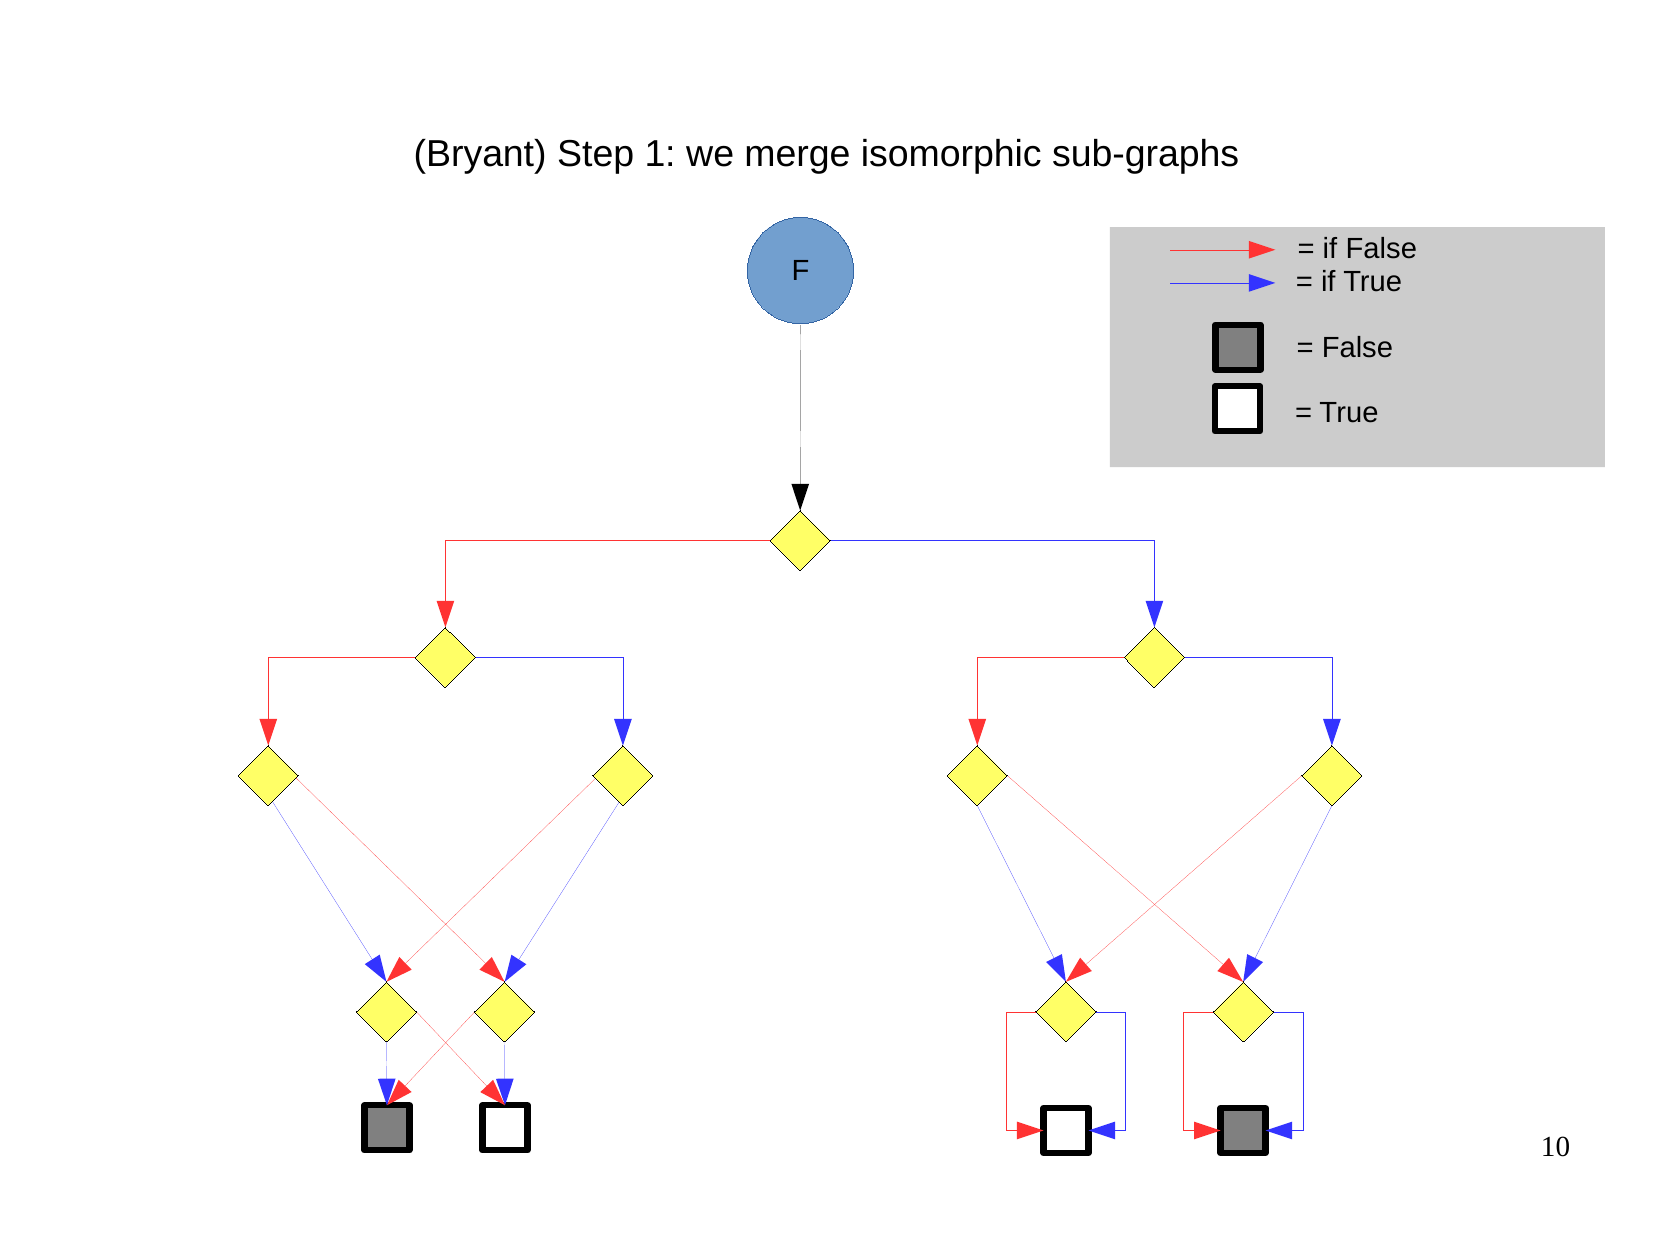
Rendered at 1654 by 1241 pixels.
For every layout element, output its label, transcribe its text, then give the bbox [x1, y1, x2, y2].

text_box F [747, 257, 854, 324]
text_box [1301, 745, 1362, 806]
text_box = if False = if True = False = True [1109, 227, 1605, 468]
text_box [1043, 1107, 1089, 1153]
text_box [1124, 627, 1185, 688]
text_box [1213, 981, 1274, 1042]
text_box [1220, 1107, 1266, 1153]
text_box [474, 981, 535, 1042]
text_box [356, 981, 417, 1042]
text_box [415, 627, 476, 688]
text_box [1215, 386, 1261, 432]
text_box [592, 745, 653, 806]
text_box [947, 745, 1008, 806]
text_box [238, 745, 299, 806]
text_box [770, 510, 831, 571]
text_box [1035, 981, 1097, 1042]
text_box [1215, 324, 1261, 370]
text_box [364, 1105, 410, 1151]
text_box [482, 1105, 528, 1151]
title (Bryant) Step 1: we merge isomorphic sub-graphs [82, 49, 1571, 257]
